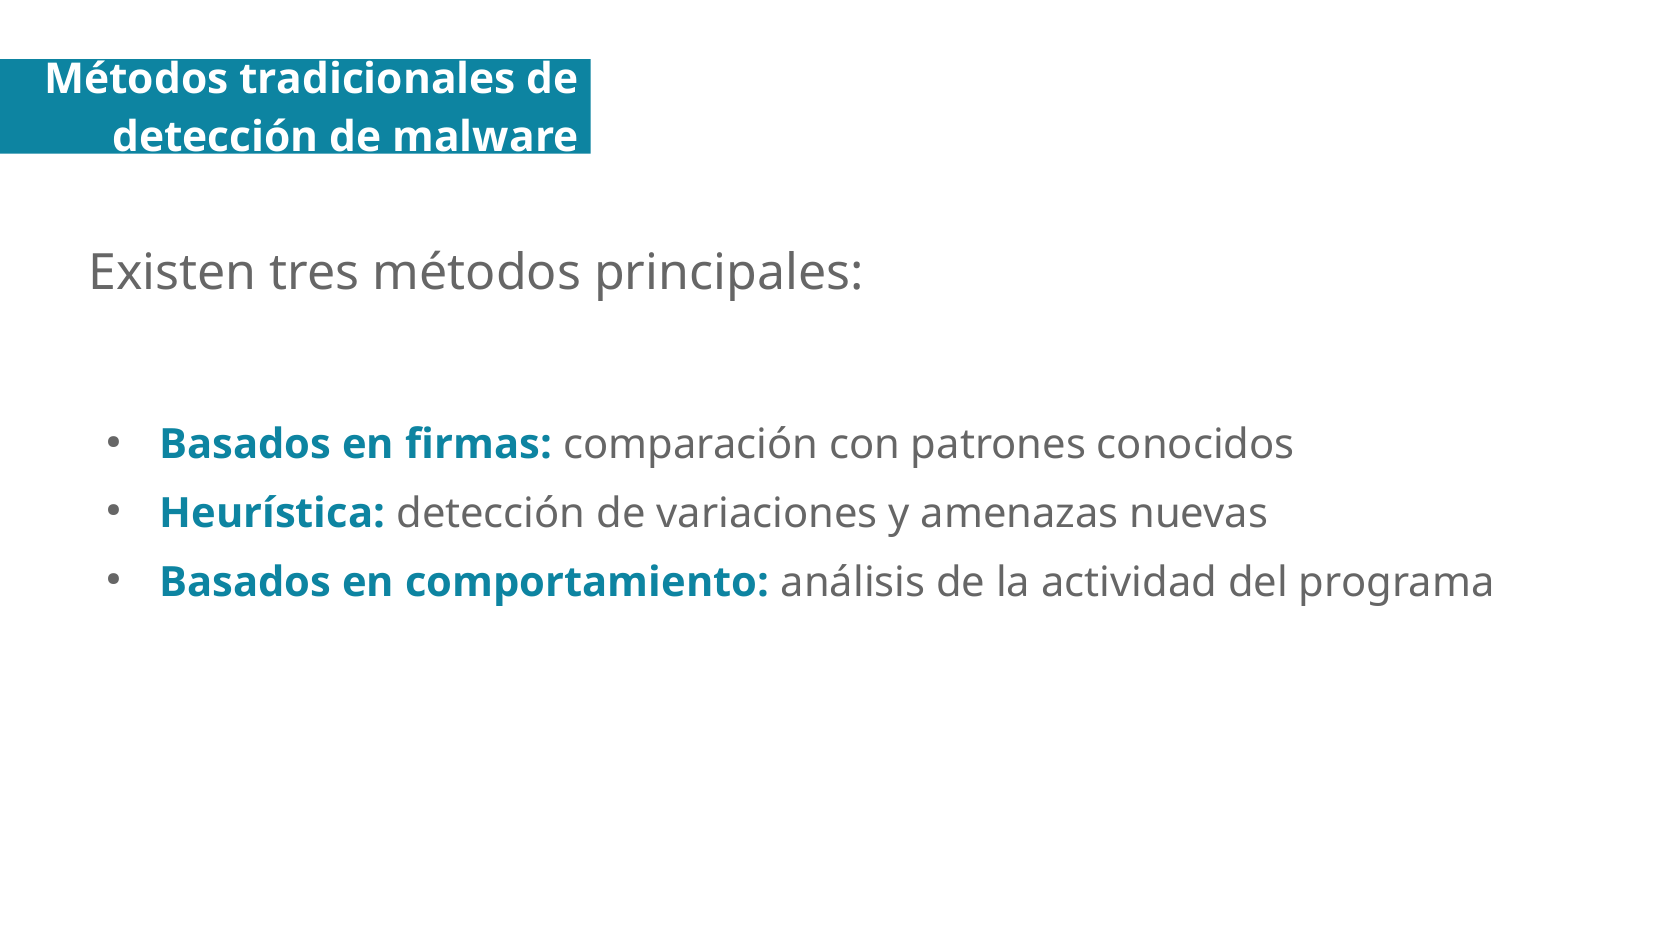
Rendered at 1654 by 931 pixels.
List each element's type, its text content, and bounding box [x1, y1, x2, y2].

list Existen tres métodos principales: Basados en firmas: comparación con patrones conocidos Heurística: detección de variaciones y amenazas nuevas Basados en comportamiento: análisis de la actividad del programa [88, 236, 1536, 798]
title Métodos tradicionales de detección de malware [0, 47, 579, 166]
